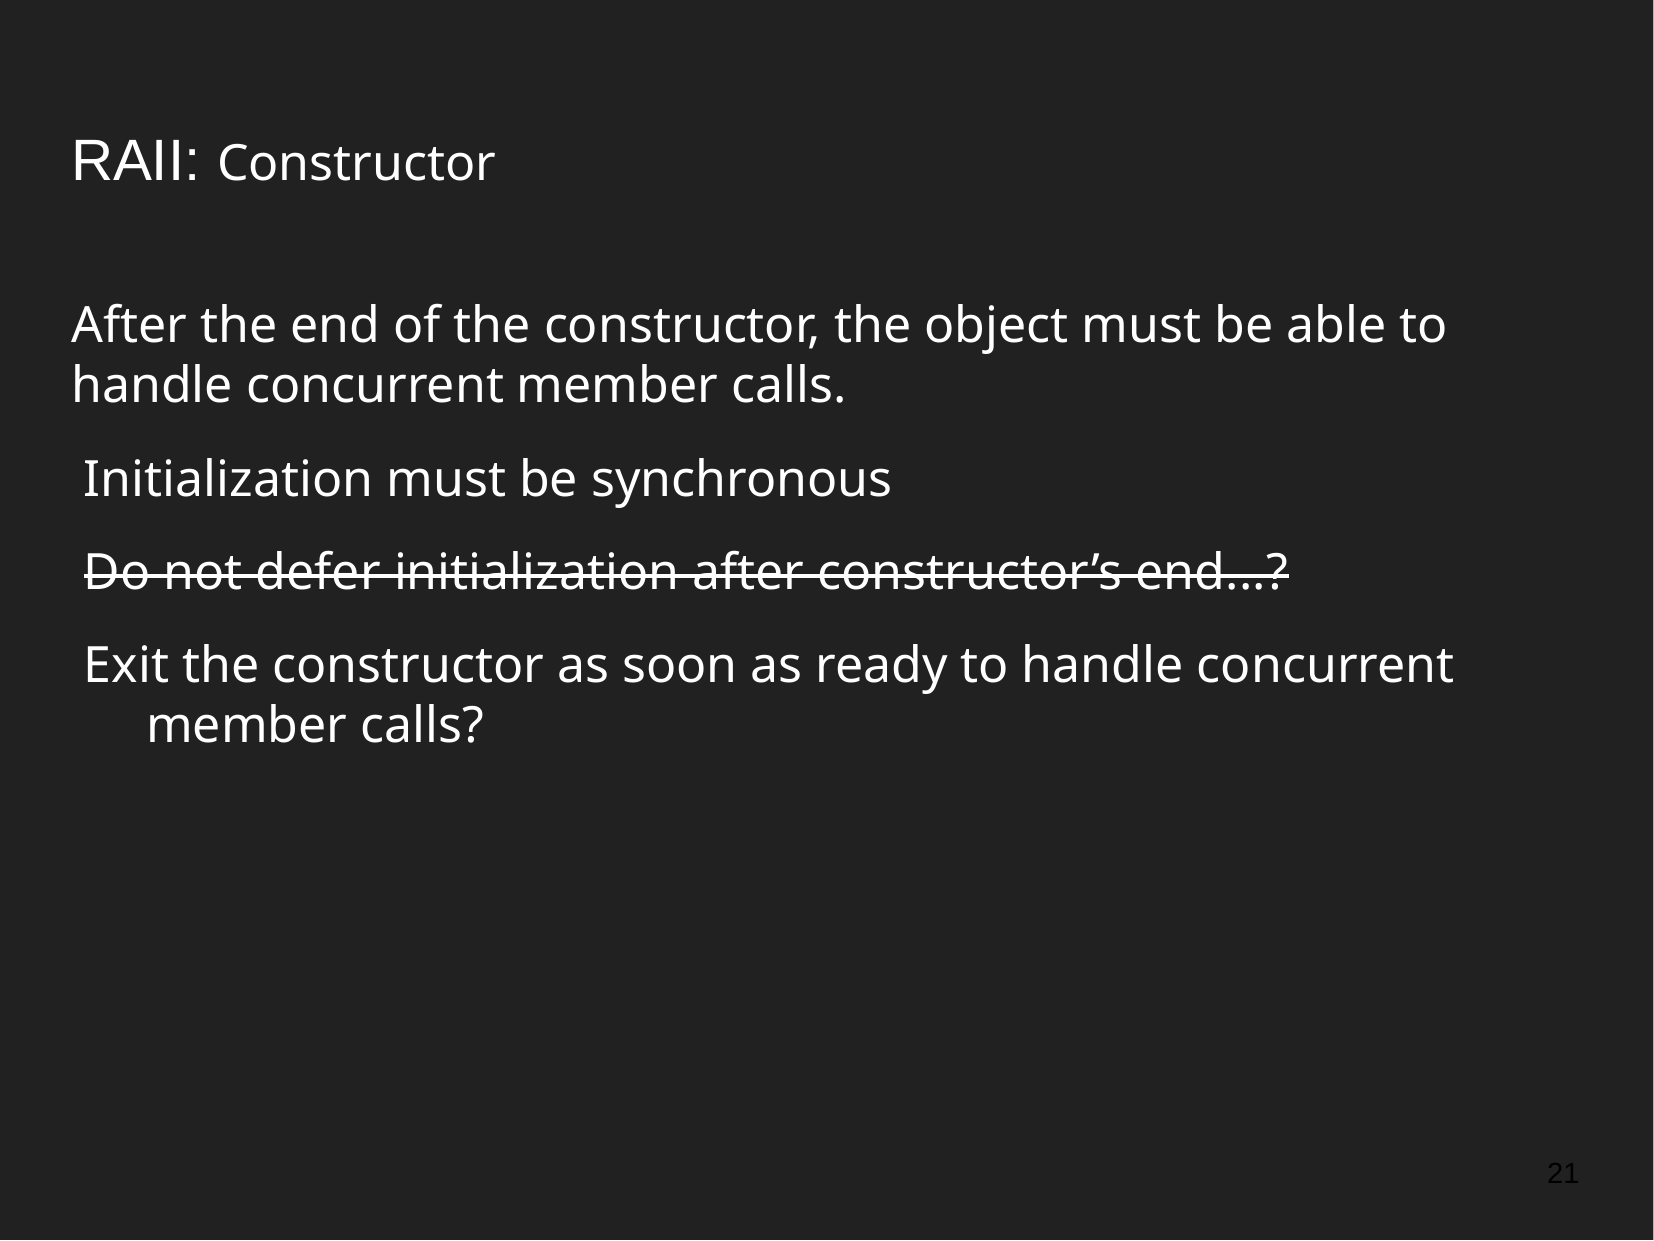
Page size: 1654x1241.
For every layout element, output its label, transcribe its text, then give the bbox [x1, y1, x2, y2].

slide_number <number> [1532, 1124, 1632, 1220]
title RAII: Constructor [56, 107, 1598, 246]
list After the end of the constructor, the object must be able to handle concurrent member calls. Initialization must be synchronous Do not defer initialization after constructor’s end...? Exit the constructor as soon as ready to handle concurrent member calls? [56, 277, 1598, 1102]
